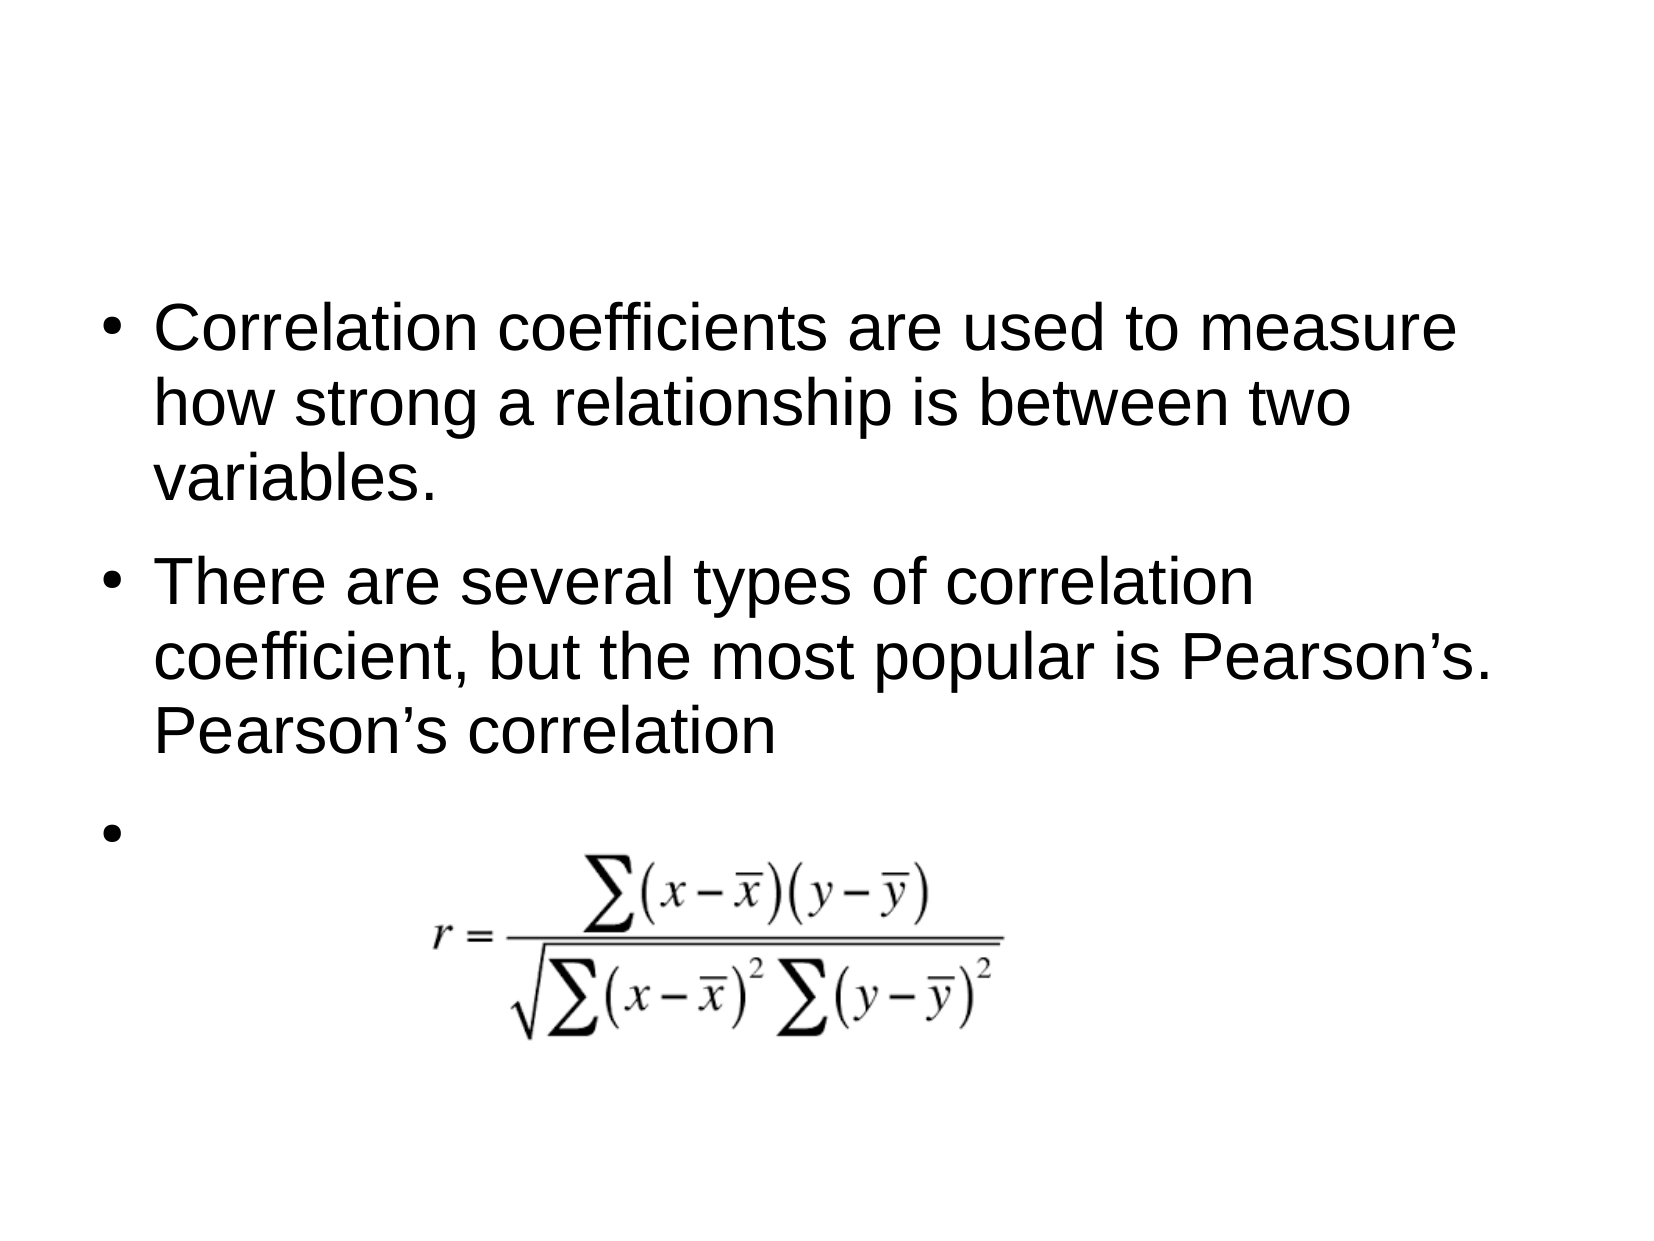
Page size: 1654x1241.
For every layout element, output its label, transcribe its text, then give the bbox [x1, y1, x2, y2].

picture [425, 843, 1016, 1052]
list Correlation coefficients are used to measure how strong a relationship is between two variables. There are several types of correlation coefficient, but the most popular is Pearson’s. Pearson’s correlation [82, 290, 1571, 1010]
